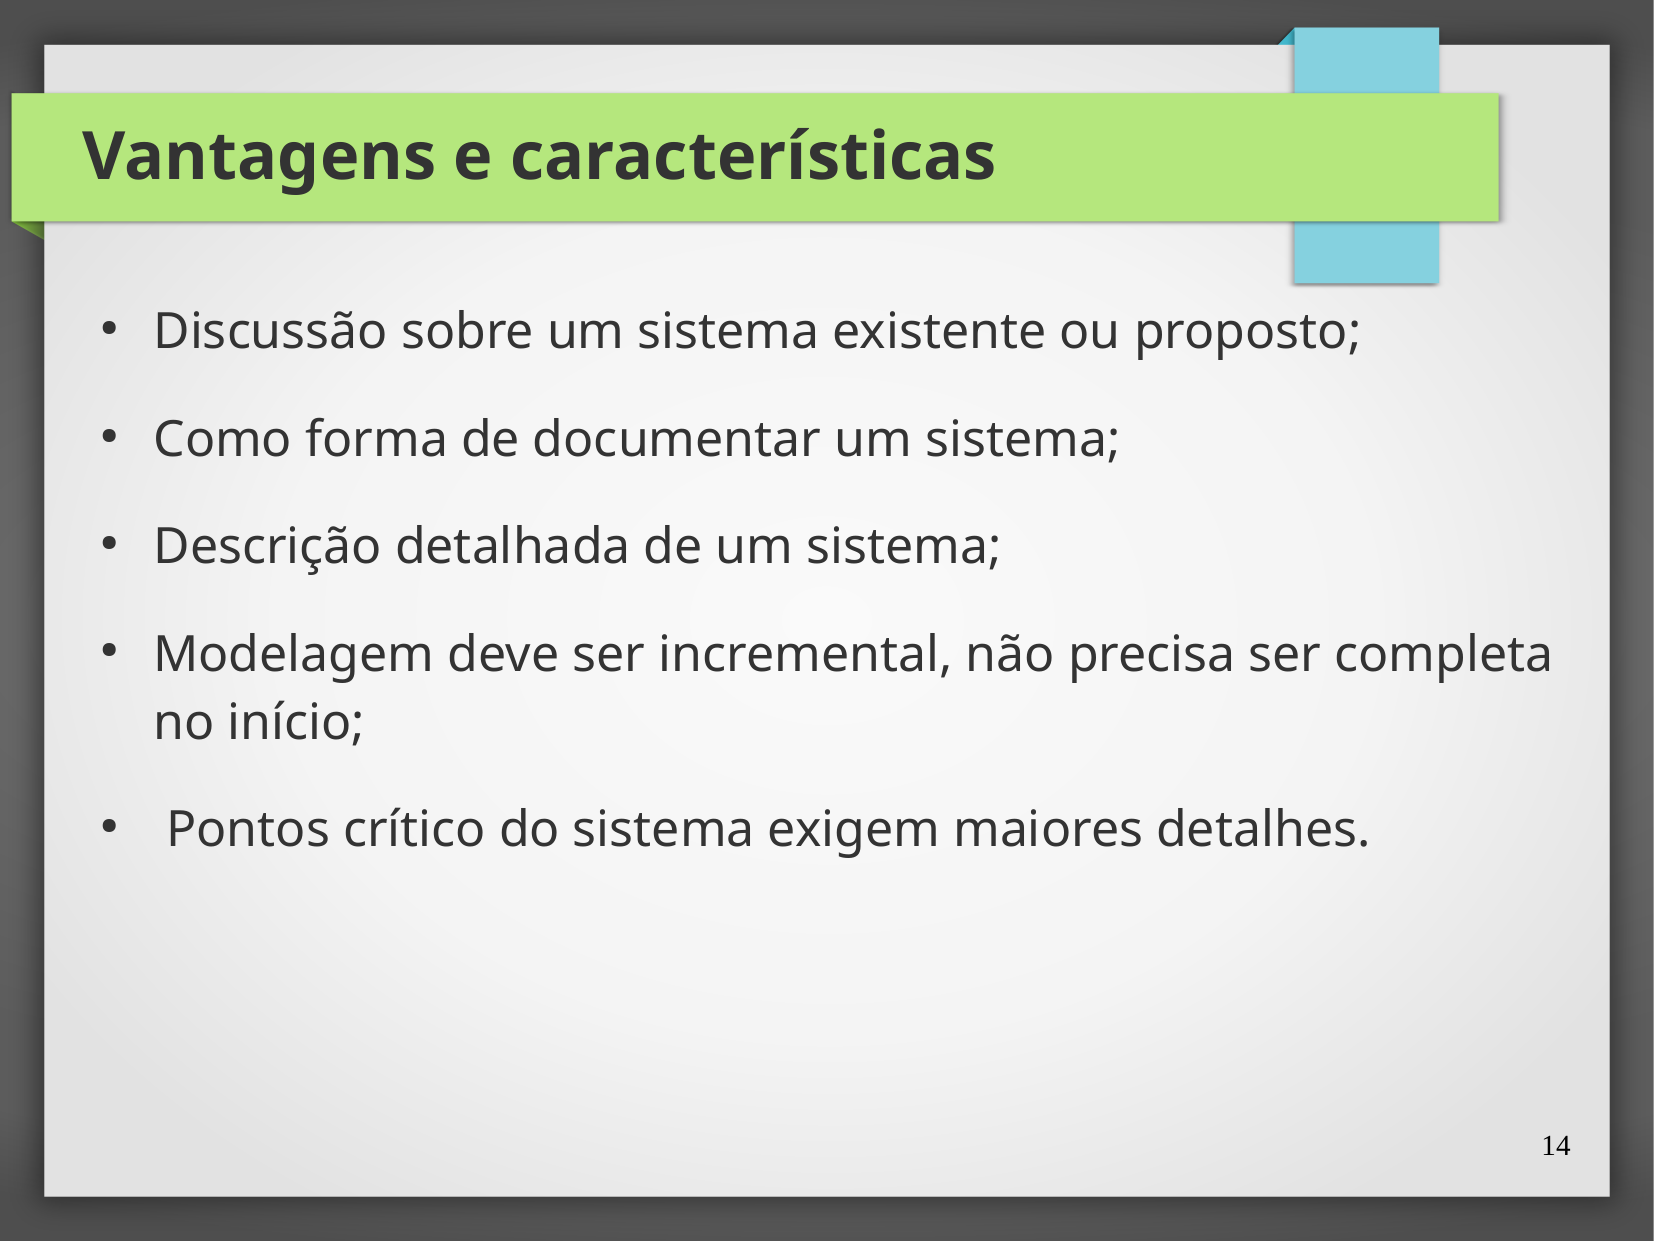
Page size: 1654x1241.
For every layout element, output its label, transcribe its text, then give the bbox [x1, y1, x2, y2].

list Discussão sobre um sistema existente ou proposto; Como forma de documentar um sistema; Descrição detalhada de um sistema; Modelagem deve ser incremental, não precisa ser completa no início; Pontos crítico do sistema exigem maiores detalhes. [82, 295, 1571, 1015]
picture [0, 0, 1654, 1241]
title Vantagens e características [82, 94, 1264, 213]
